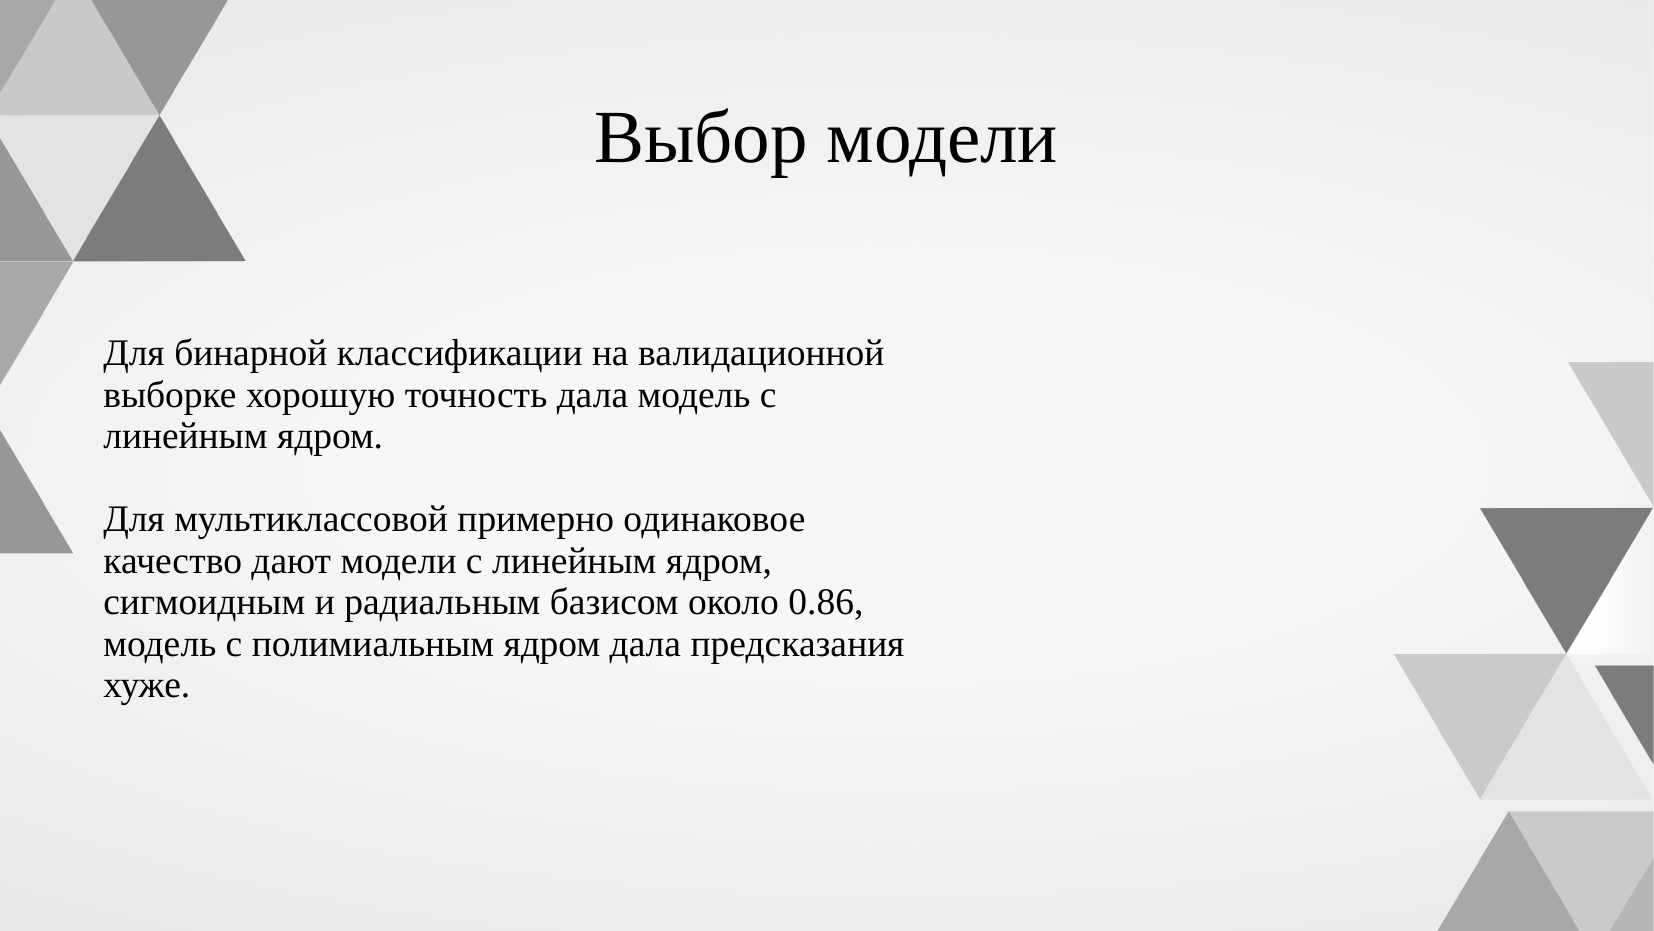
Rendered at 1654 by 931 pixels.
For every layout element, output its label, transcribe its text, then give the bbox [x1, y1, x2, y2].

text_box Выбор модели [579, 88, 1074, 187]
picture [0, 0, 1654, 931]
text_box Для бинарной классификации на валидационной выборке хорошую точность дала модель с линейным ядром. Для мультиклассовой примерно одинаковое качество дают модели с линейным ядром, сигмоидным и радиальным базисом около 0.86, модель с полимиальным ядром дала предсказания хуже. [88, 324, 945, 755]
